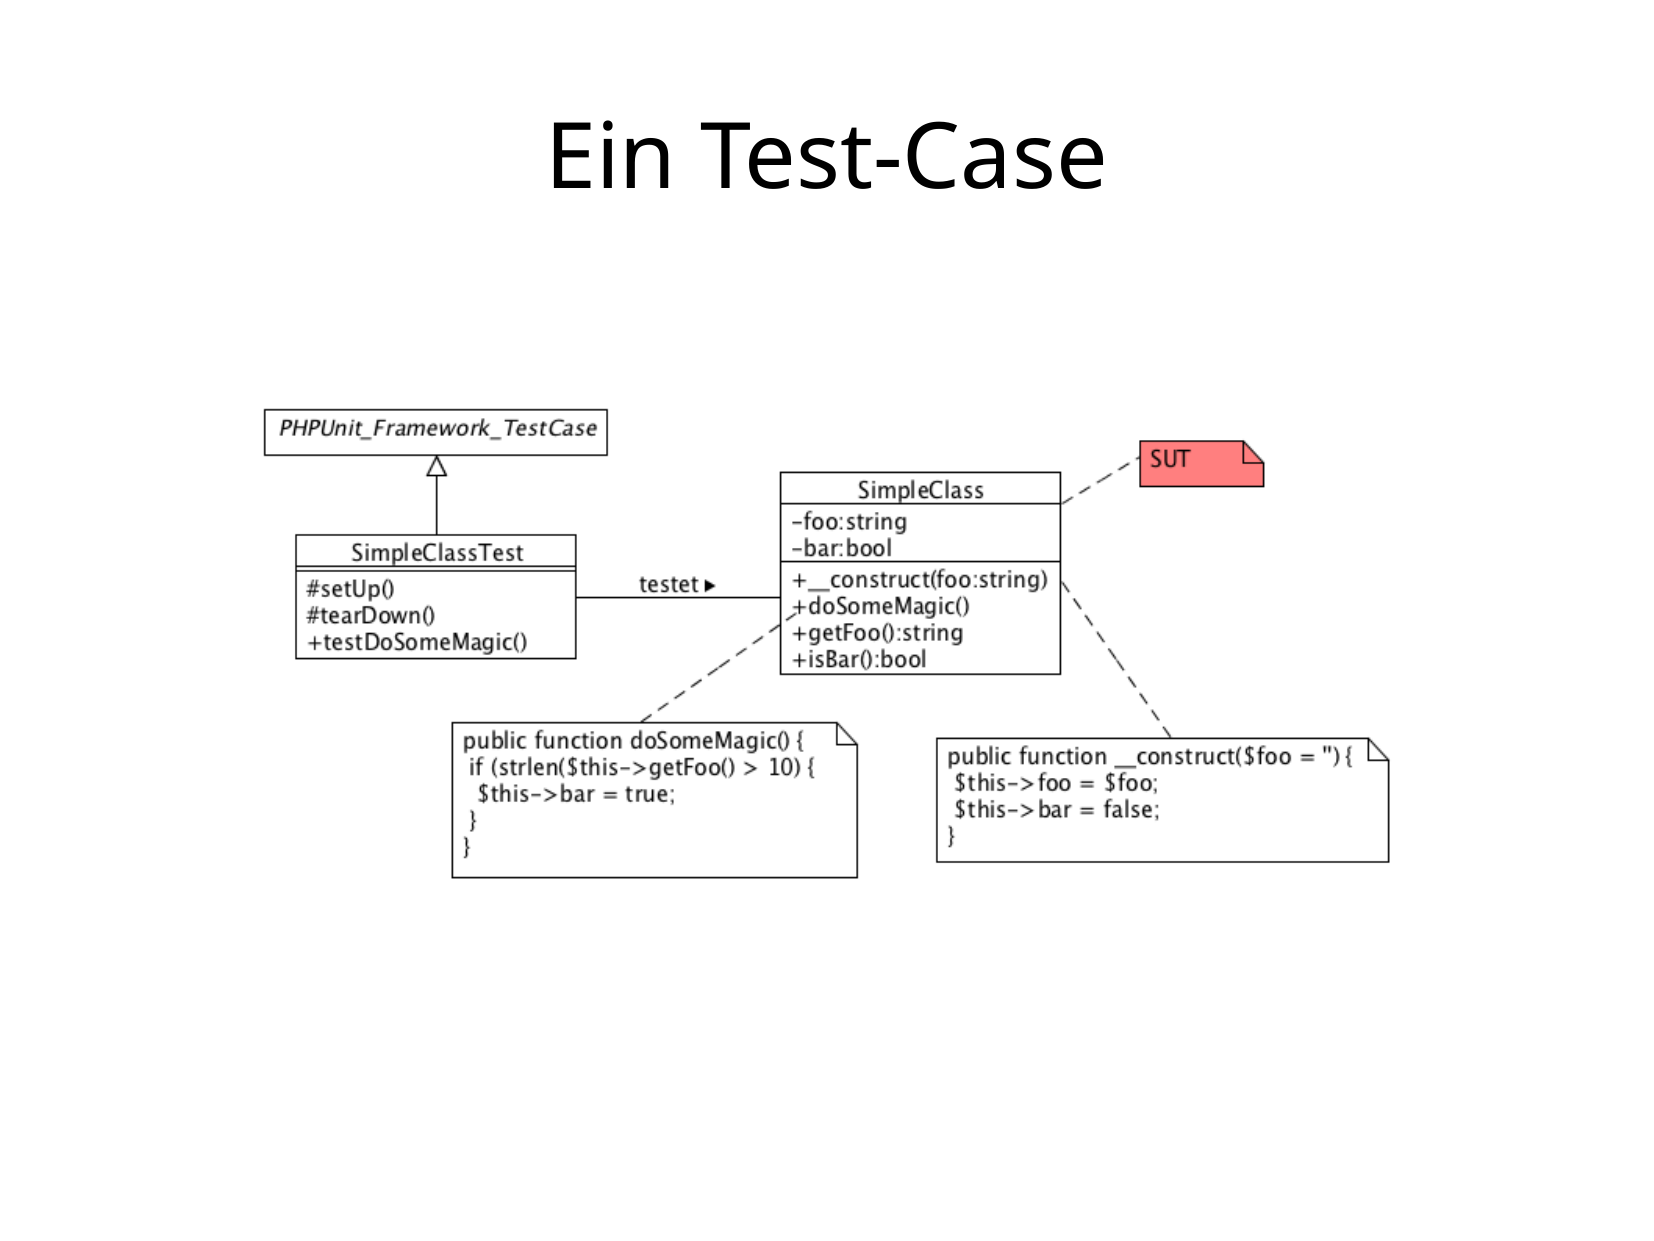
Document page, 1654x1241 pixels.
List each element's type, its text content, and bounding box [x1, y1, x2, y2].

picture [233, 378, 1421, 910]
title Ein Test-Case [82, 49, 1571, 257]
